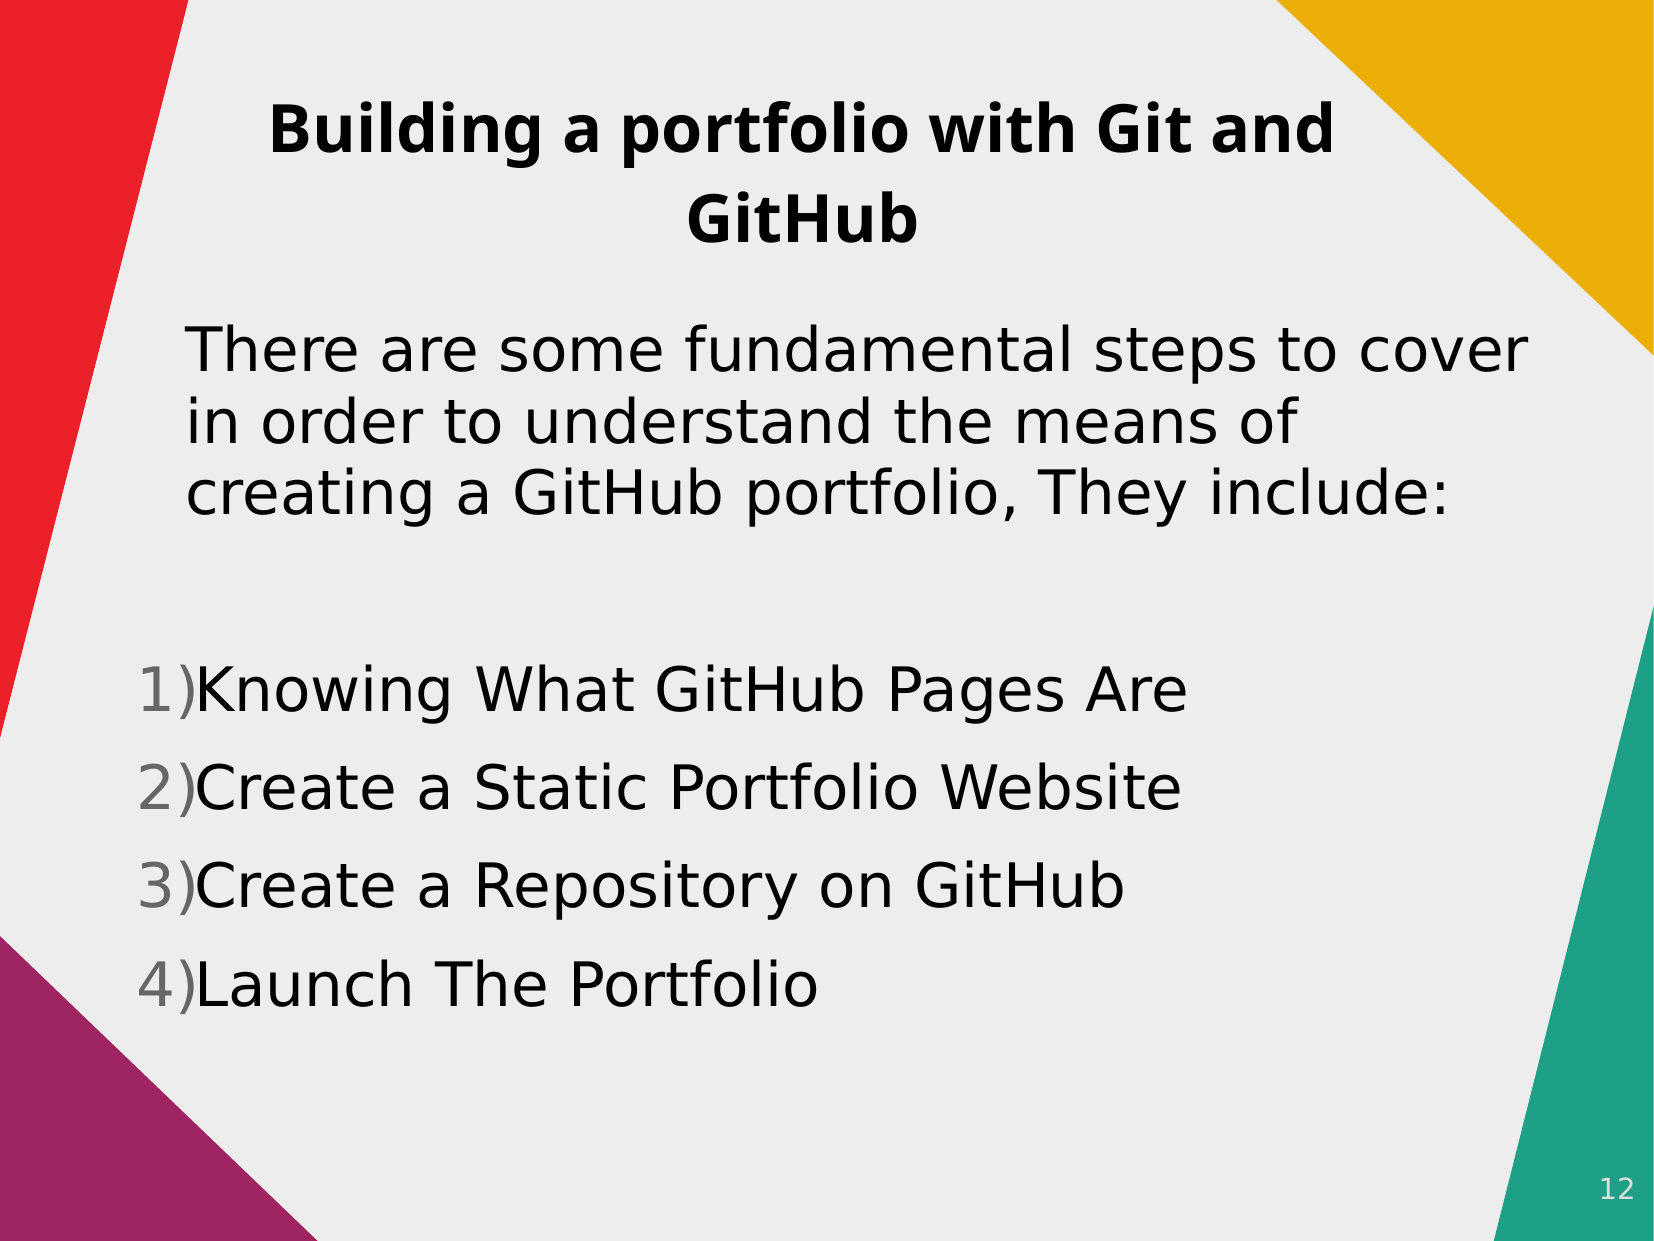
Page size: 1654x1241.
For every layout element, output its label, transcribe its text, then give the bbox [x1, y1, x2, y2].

title Building a portfolio with Git and GitHub [195, 73, 1411, 271]
list There are some fundamental steps to cover in order to understand the means of creating a GitHub portfolio, They include: Knowing What GitHub Pages Are Create a Static Portfolio Website Create a Repository on GitHub Launch The Portfolio [120, 315, 1544, 1036]
